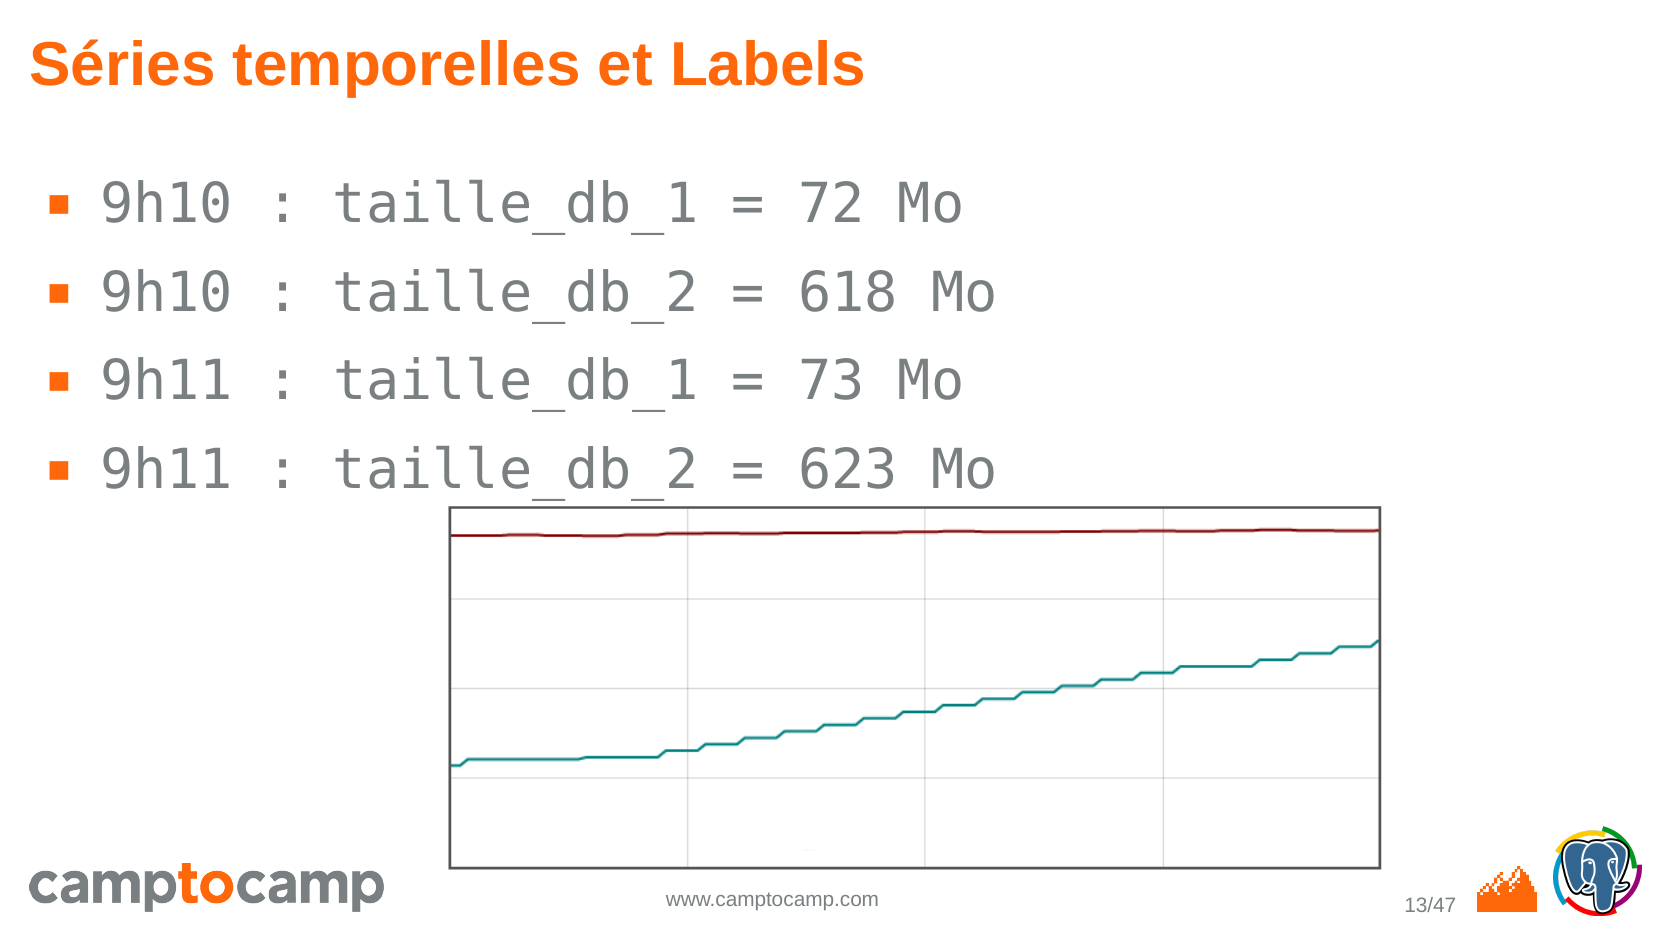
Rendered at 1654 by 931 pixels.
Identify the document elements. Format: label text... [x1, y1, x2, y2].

picture [1477, 866, 1537, 912]
picture [442, 501, 1388, 875]
list 9h10 : taille_db_1 = 72 Mo 9h10 : taille_db_2 = 618 Mo 9h11 : taille_db_1 = 73 Mo 9h11 : taille_db_2 = 623 Mo [29, 171, 1625, 827]
picture [1553, 826, 1642, 916]
title Séries temporelles et Labels [29, 29, 1625, 156]
picture [29, 863, 384, 912]
